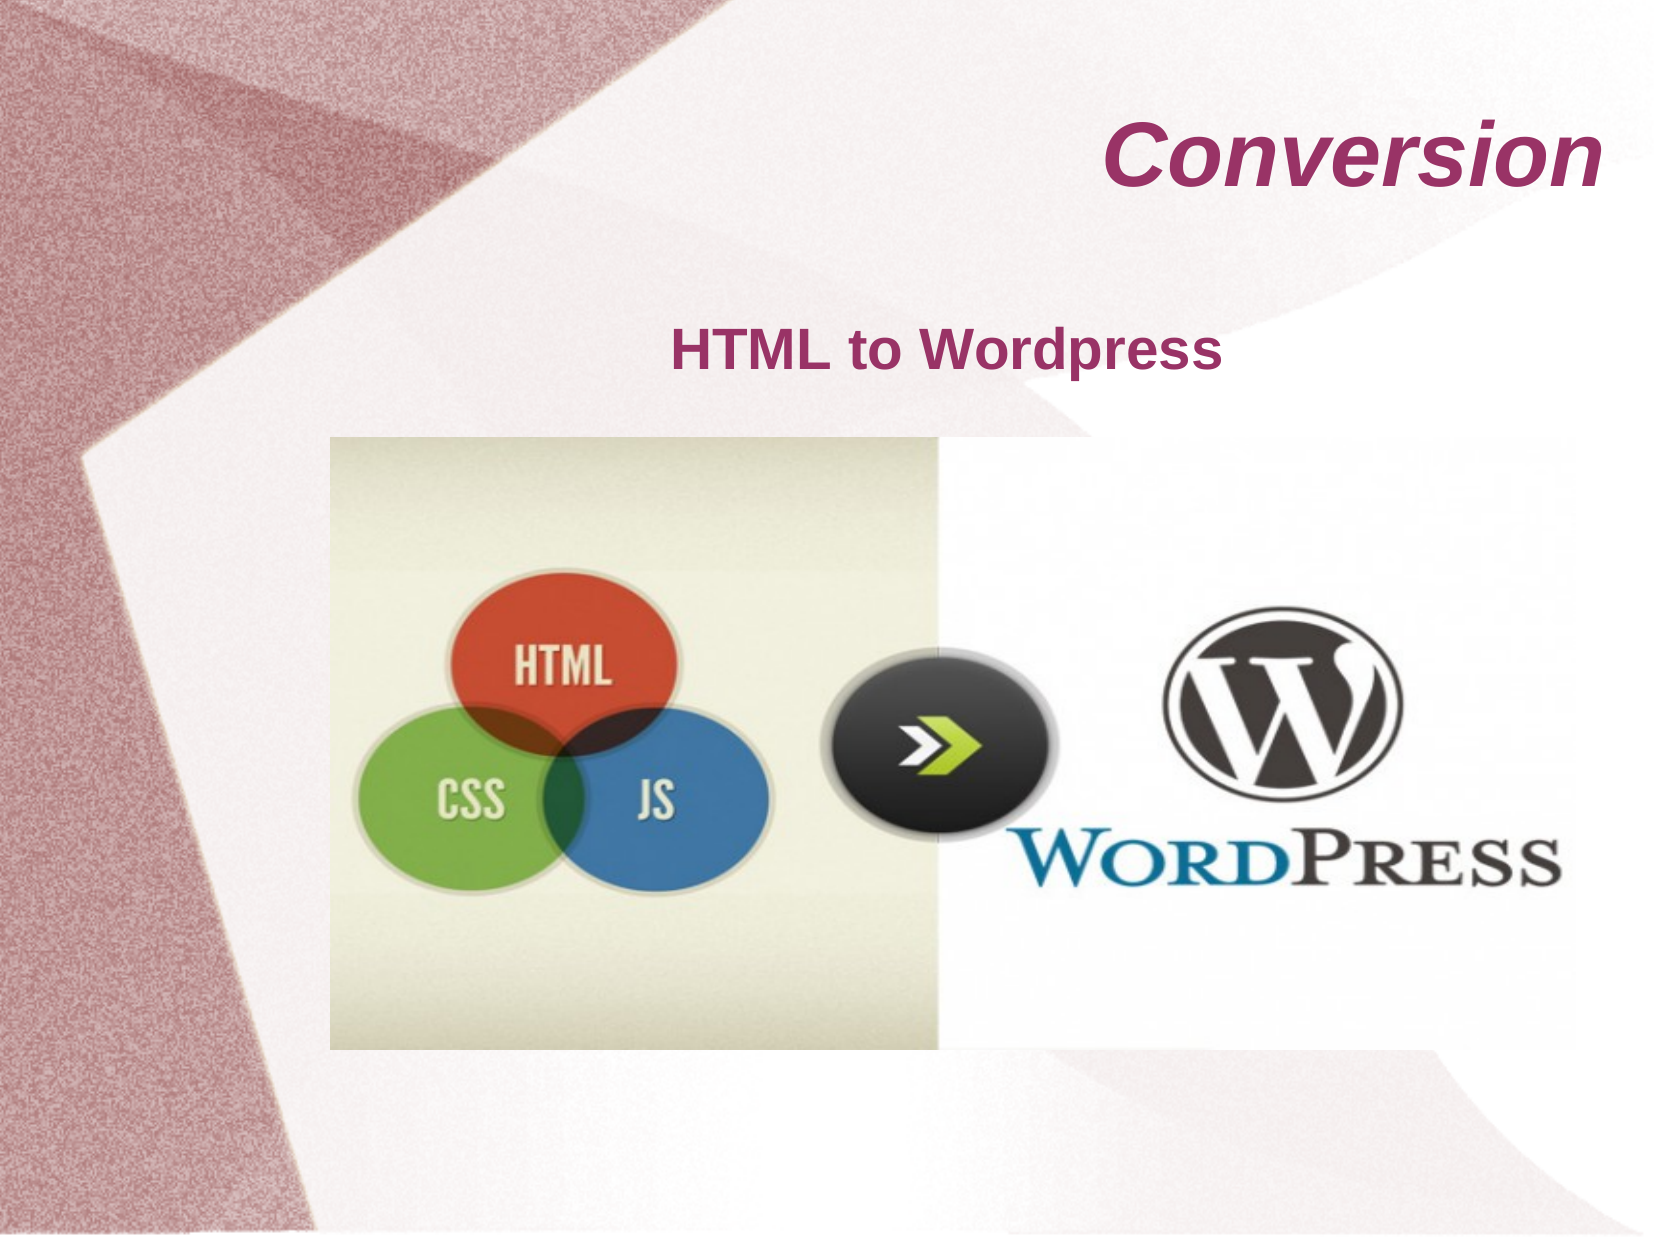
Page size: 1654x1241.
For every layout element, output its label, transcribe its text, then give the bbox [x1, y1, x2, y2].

picture [0, 0, 1654, 1241]
list HTML to Wordpress [104, 313, 1529, 1028]
title Conversion [596, 49, 1607, 257]
